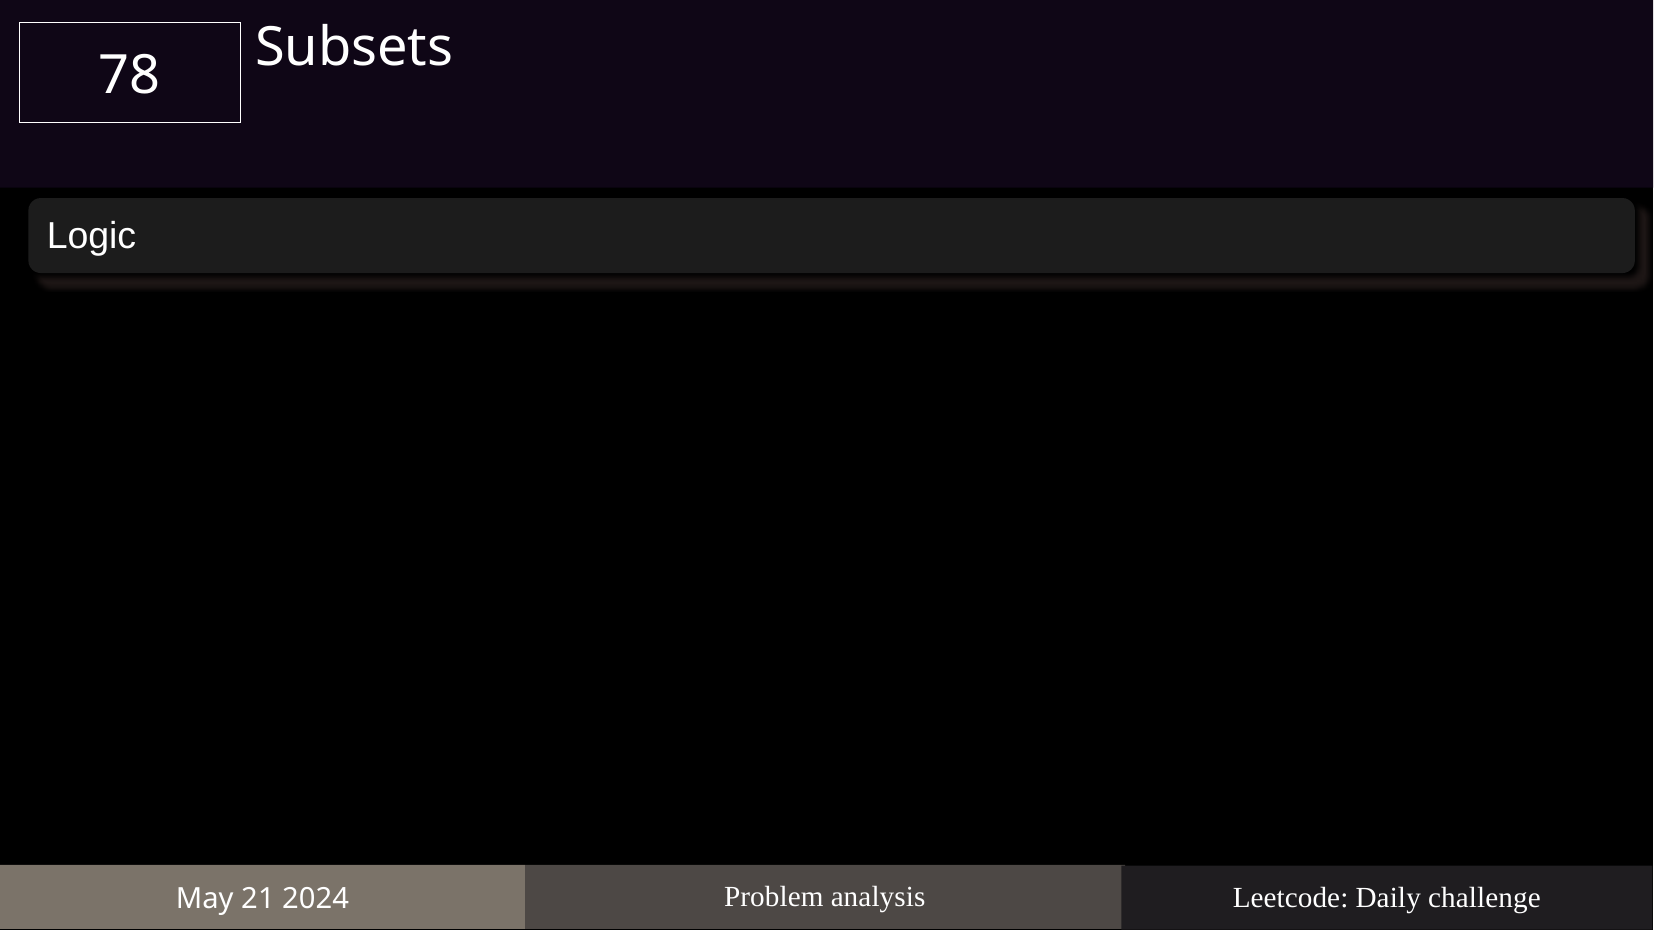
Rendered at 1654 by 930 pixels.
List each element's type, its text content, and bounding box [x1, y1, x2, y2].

text_box Logic [28, 198, 1635, 274]
